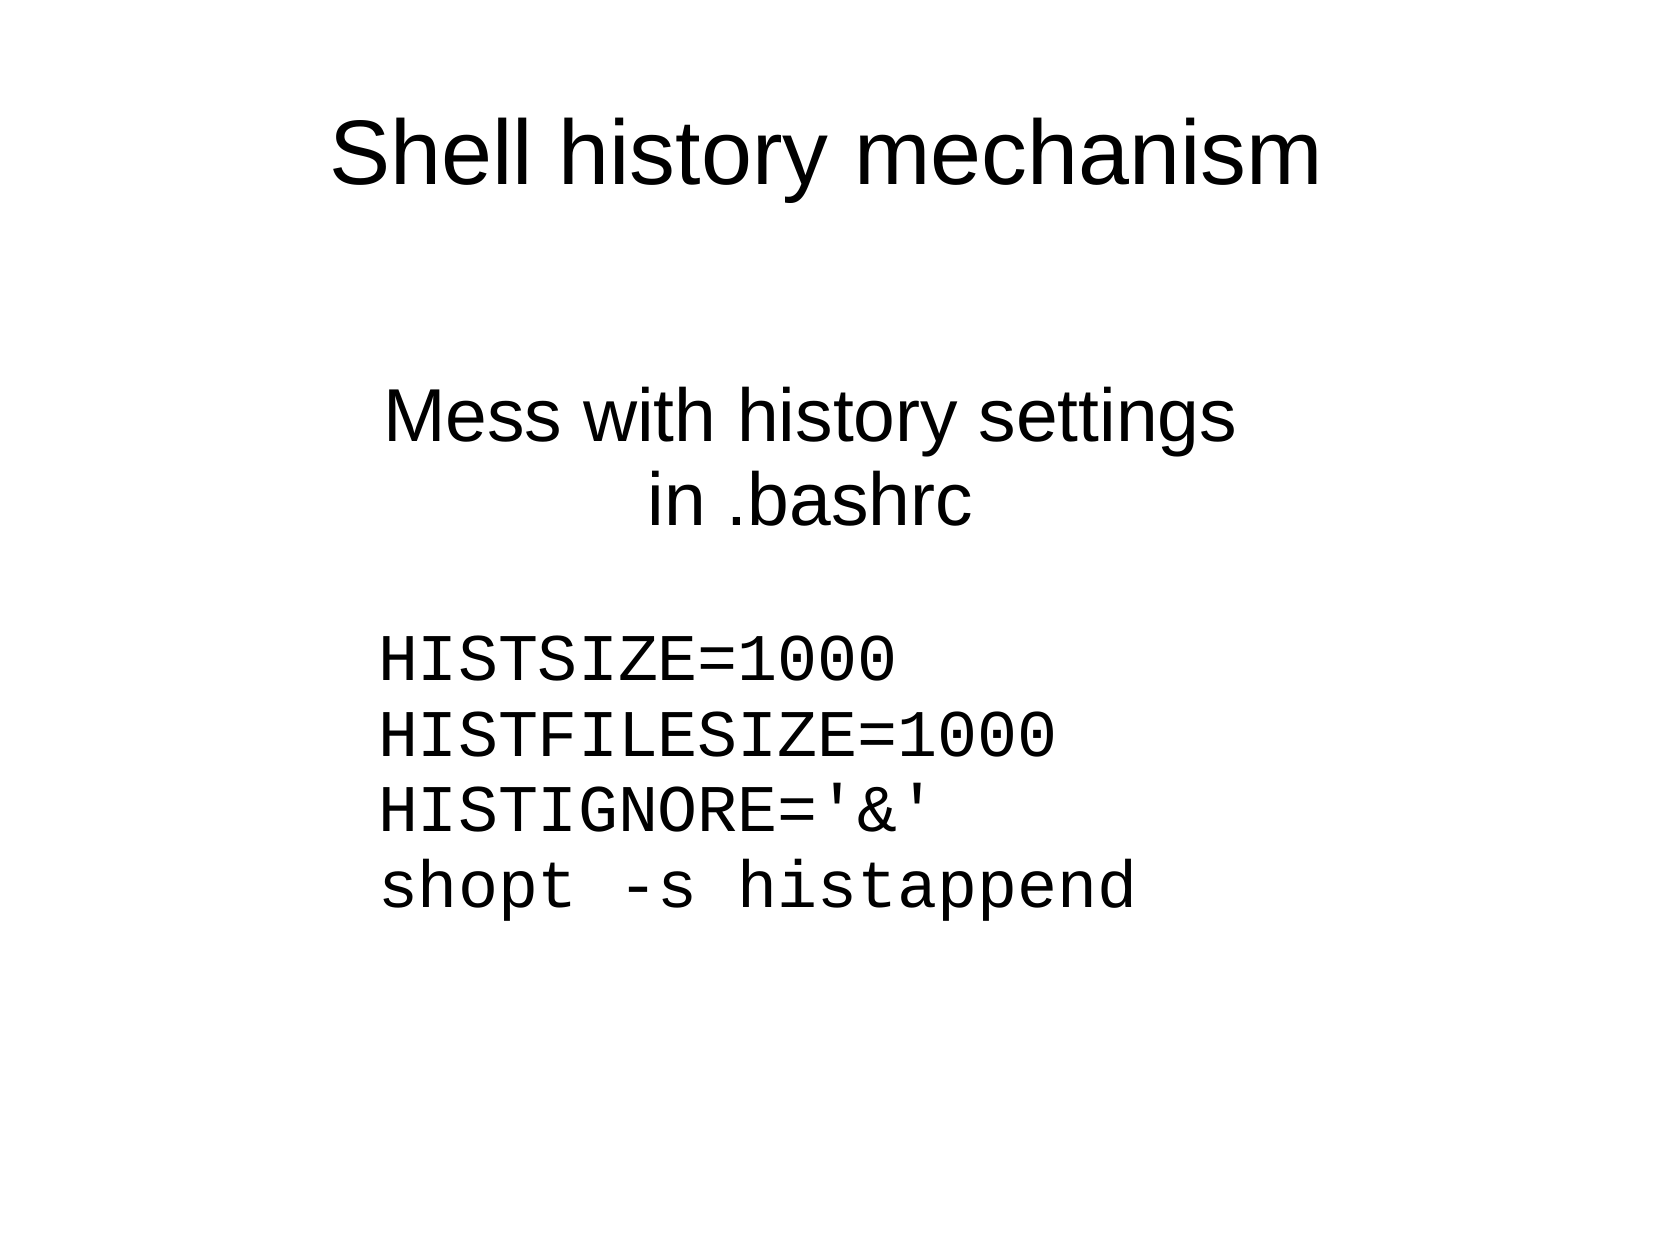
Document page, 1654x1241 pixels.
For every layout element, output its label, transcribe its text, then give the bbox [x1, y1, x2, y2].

text_box Mess with history settings in .bashrc HISTSIZE=1000 HISTFILESIZE=1000 HISTIGNORE='&' shopt -s histappend [82, 290, 1538, 1010]
title Shell history mechanism [82, 49, 1571, 257]
